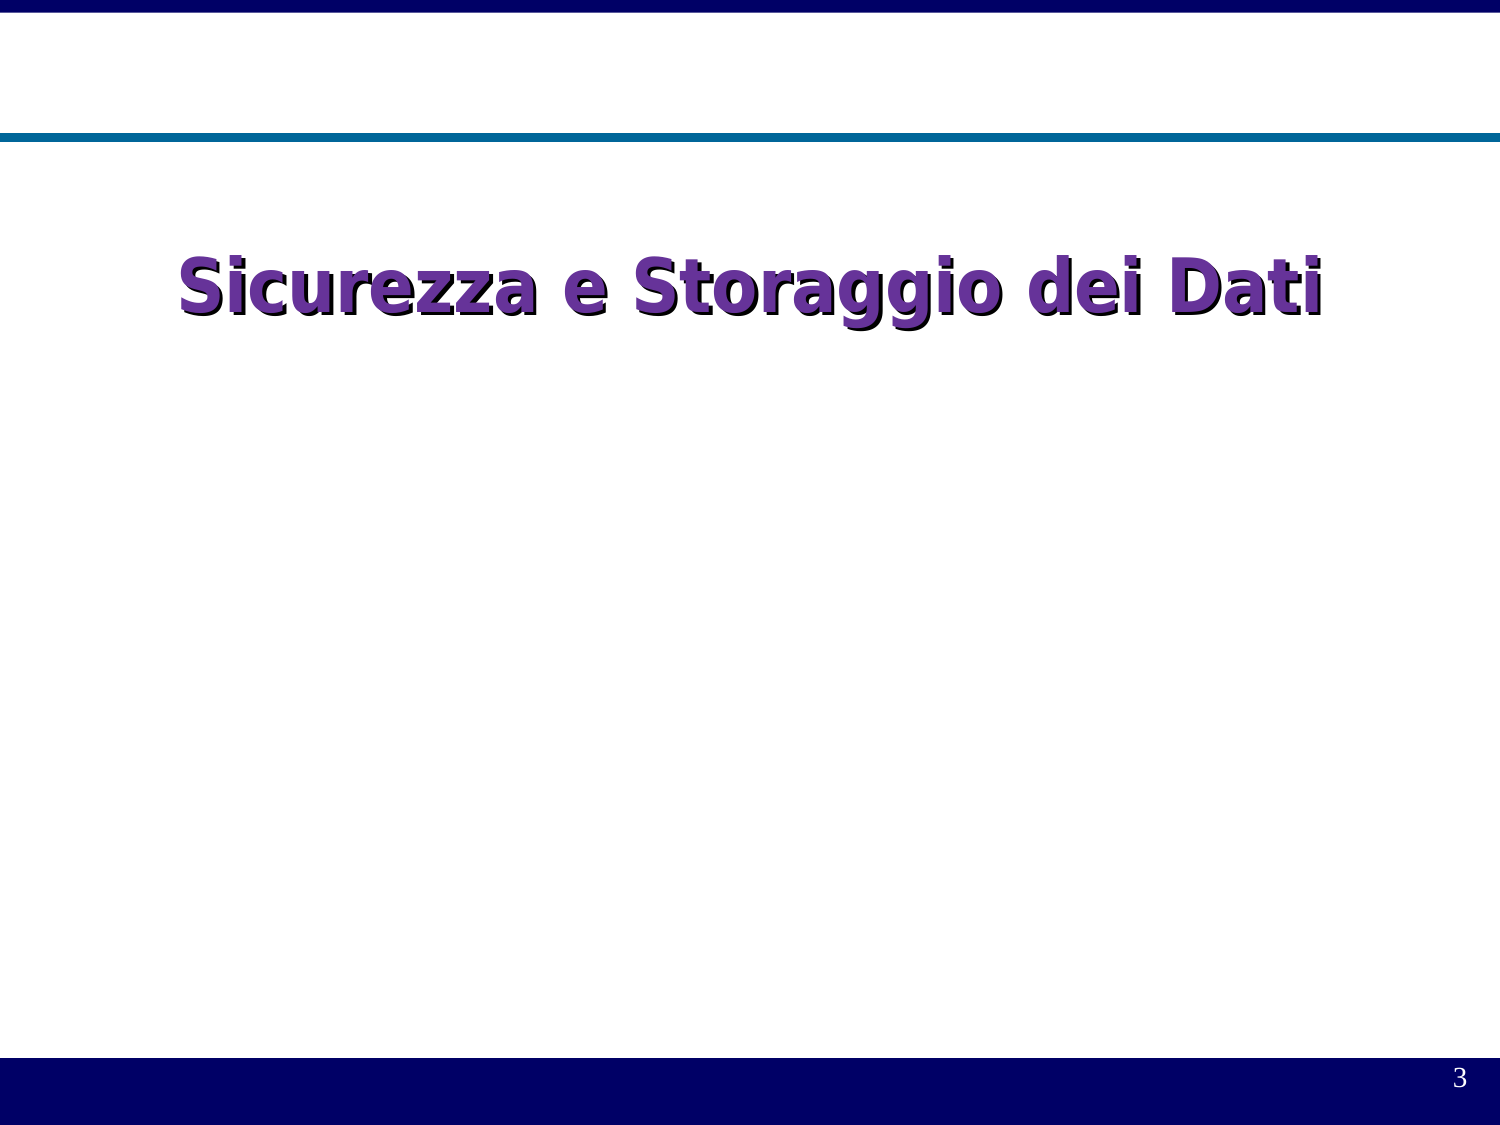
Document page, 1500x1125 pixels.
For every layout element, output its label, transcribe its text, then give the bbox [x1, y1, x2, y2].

subtitle Sicurezza e Storaggio dei Dati [30, 0, 1471, 580]
